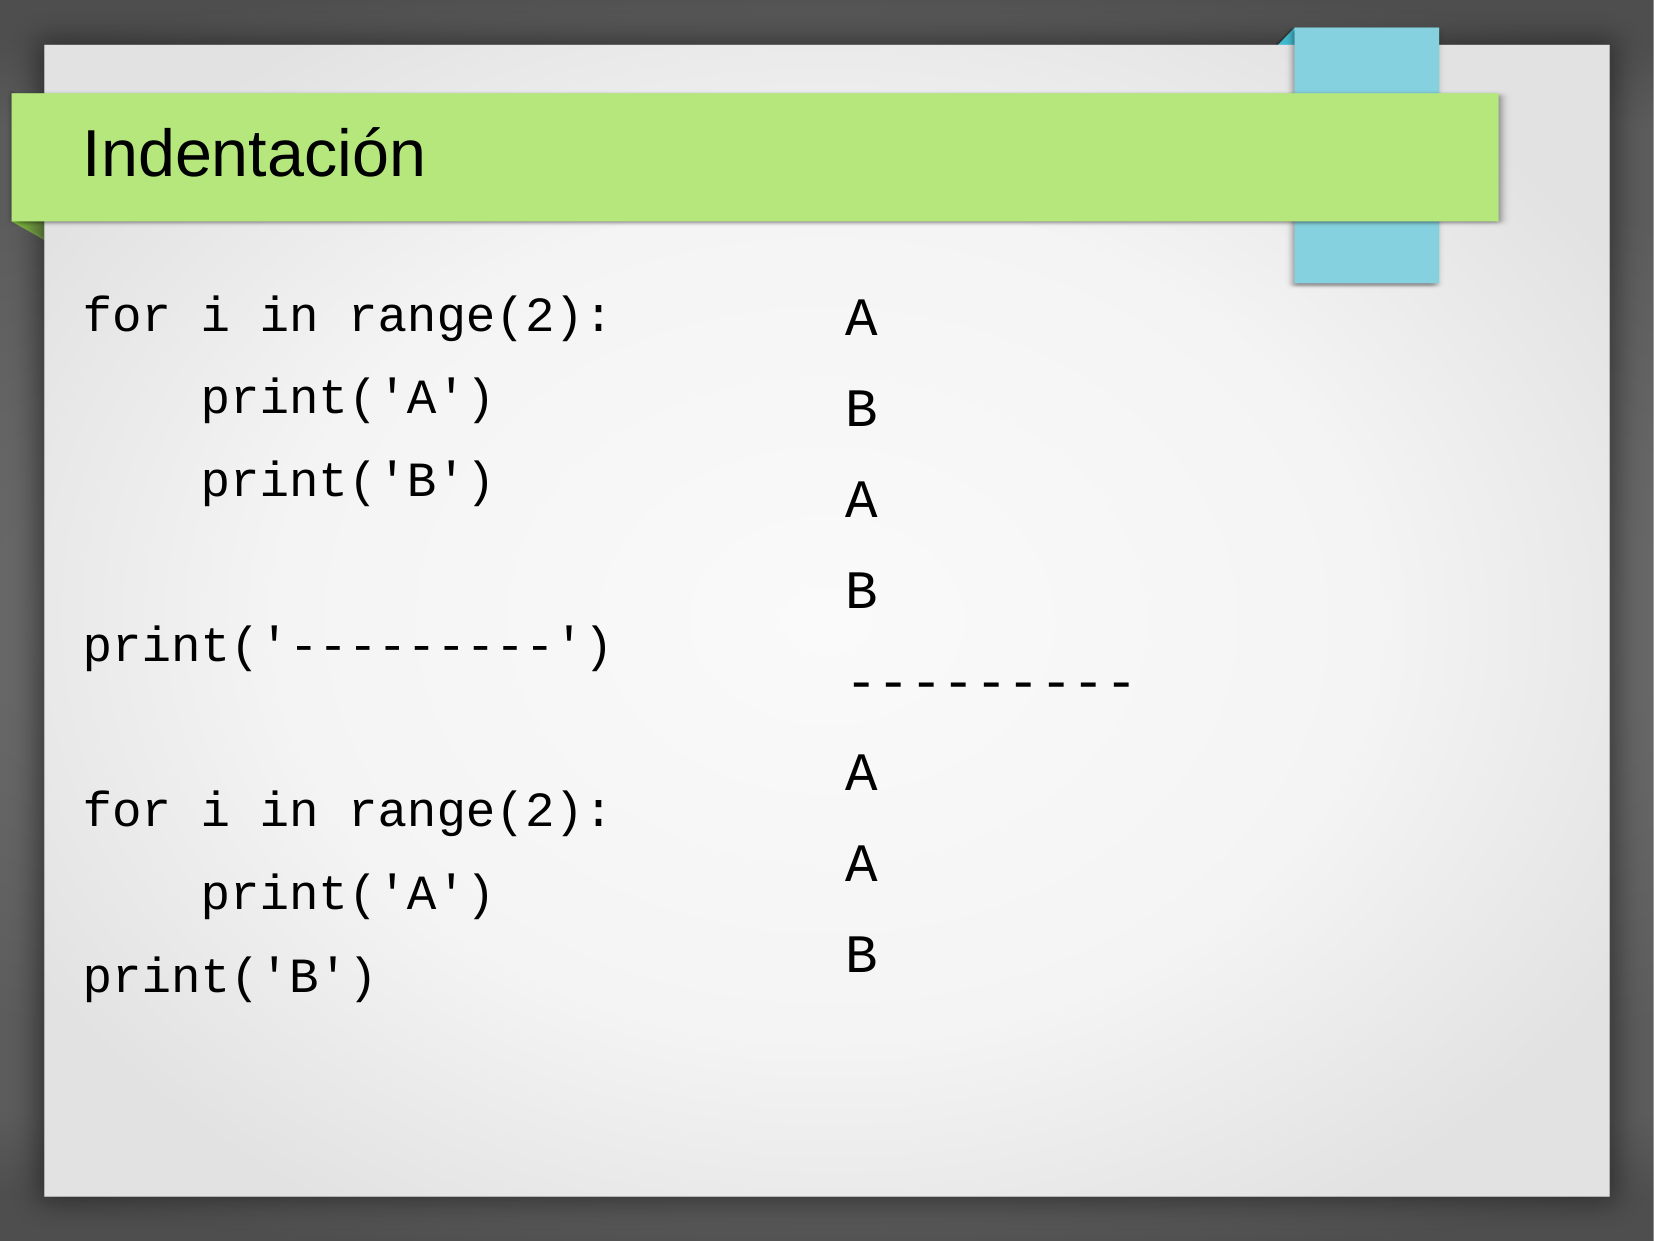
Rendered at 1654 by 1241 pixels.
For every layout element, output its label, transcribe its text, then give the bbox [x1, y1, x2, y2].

picture [0, 0, 1654, 1241]
list A B A B --------- A A B [845, 290, 1572, 1010]
list for i in range(2): print('A') print('B') print('---------') for i in range(2): print('A') print('B') [82, 290, 809, 1010]
title Indentación [82, 49, 1571, 257]
